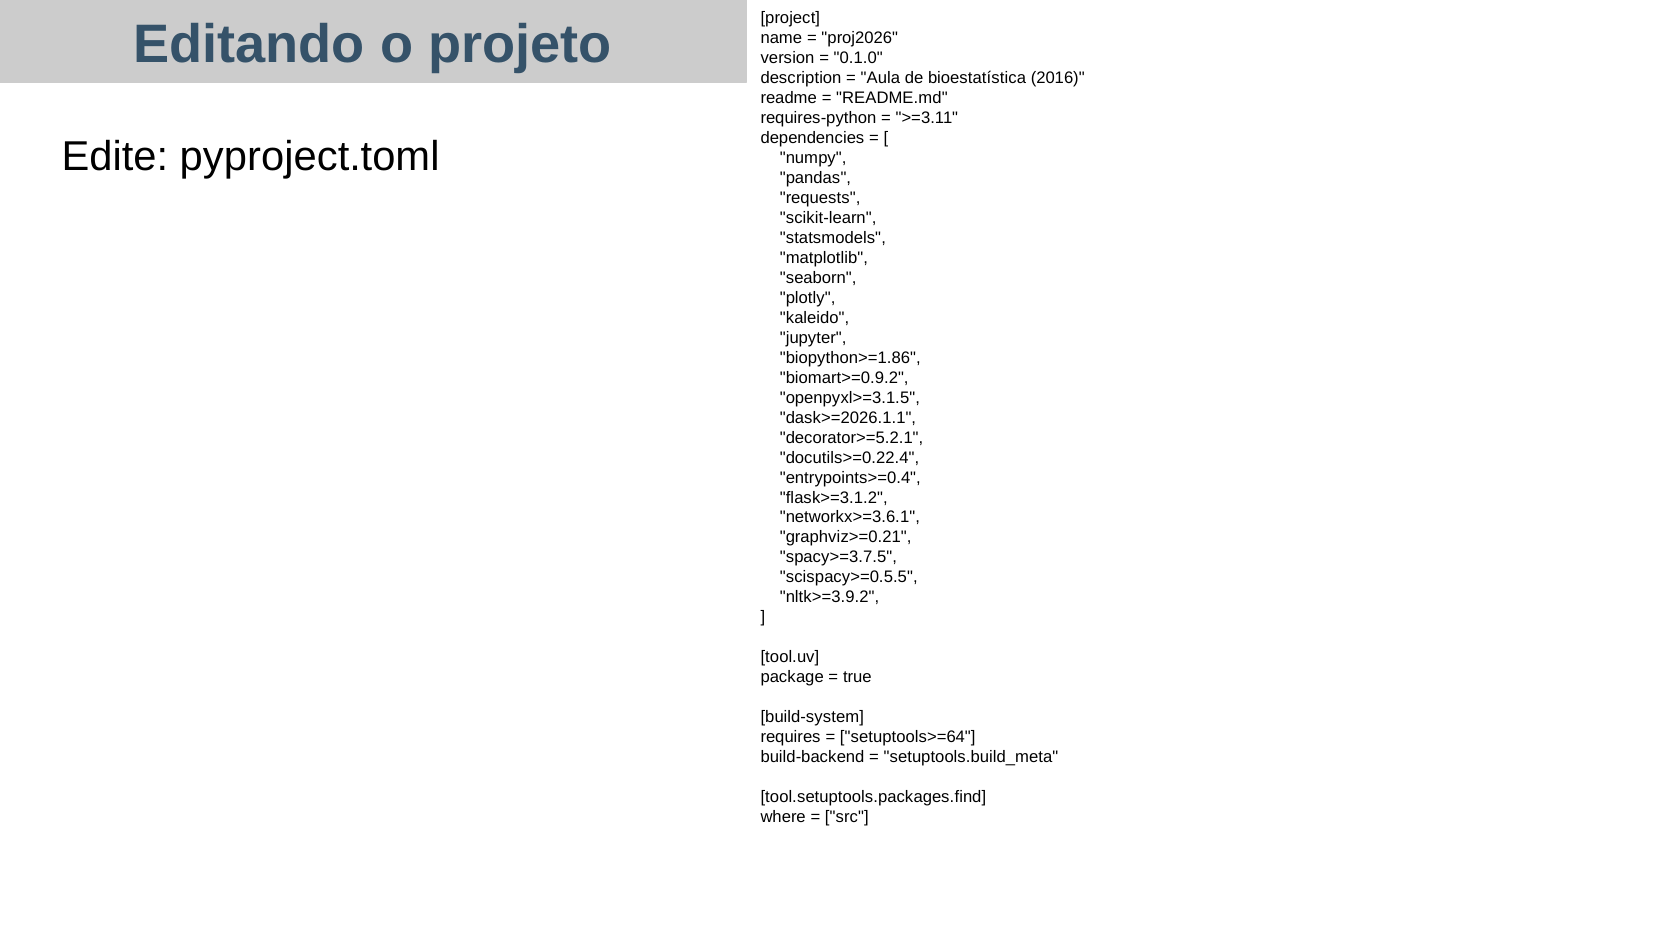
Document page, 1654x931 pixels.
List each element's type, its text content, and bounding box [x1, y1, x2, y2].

text_box Edite: pyproject.toml [46, 121, 573, 204]
text_box [project] name = "proj2026" version = "0.1.0" description = "Aula de bioestatística (2016)" readme = "README.md" requires-python = ">=3.11" dependencies = [ "numpy", "pandas", "requests", "scikit-learn", "statsmodels", "matplotlib", "seaborn", "plotly", "kaleido", "jupyter", "biopython>=1.86", "biomart>=0.9.2", "openpyxl>=3.1.5", "dask>=2026.1.1", "decorator>=5.2.1", "docutils>=0.22.4", "entrypoints>=0.4", "flask>=3.1.2", "networkx>=3.6.1", "graphviz>=0.21", "spacy>=3.7.5", "scispacy>=0.5.5", "nltk>=3.9.2", ] [tool.uv] package = true [build-system] requires = ["setuptools>=64"] build-backend = "setuptools.build_meta" [tool.setuptools.packages.find] where = ["src"] [745, 0, 1654, 931]
text_box Editando o projeto [0, 0, 745, 83]
